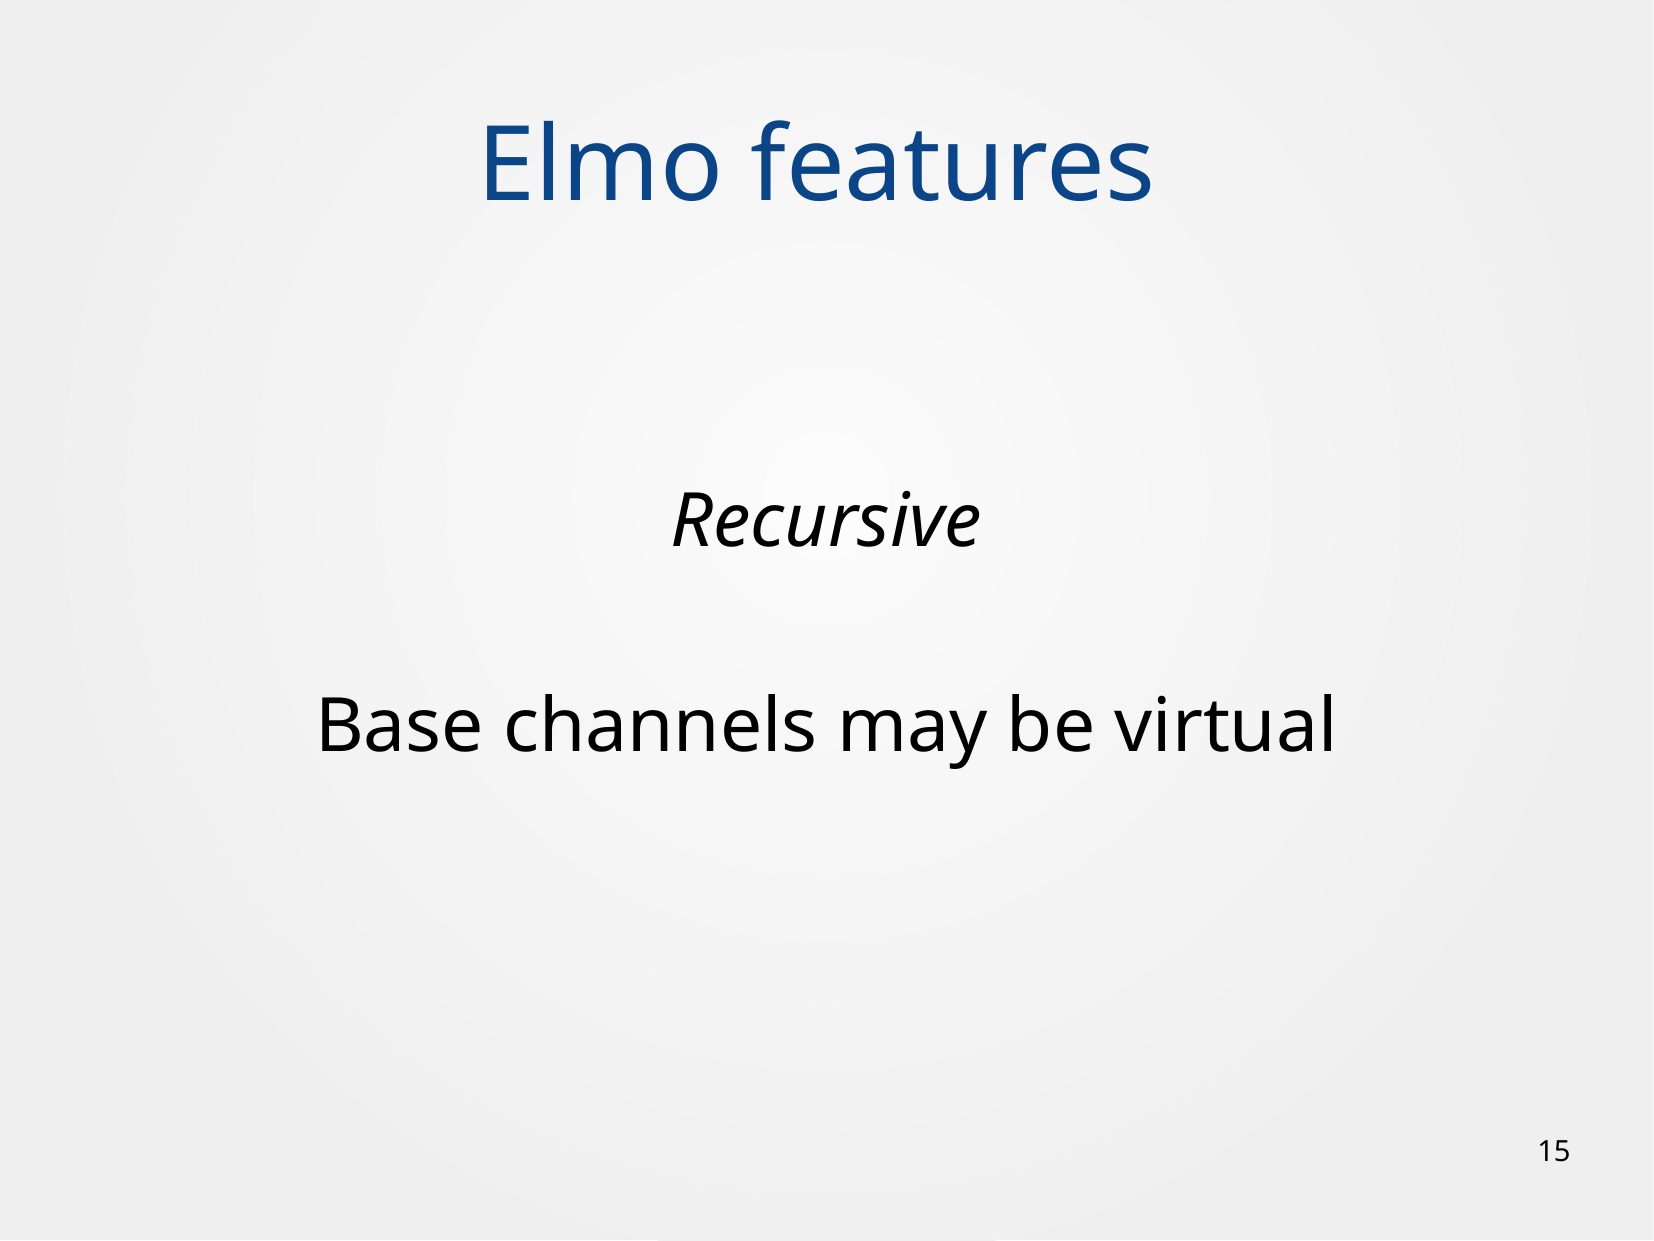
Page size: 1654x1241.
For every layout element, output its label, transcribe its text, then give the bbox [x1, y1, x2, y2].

subtitle Recursive Base channels may be virtual [314, 466, 1339, 774]
title Elmo features [477, 88, 1176, 231]
